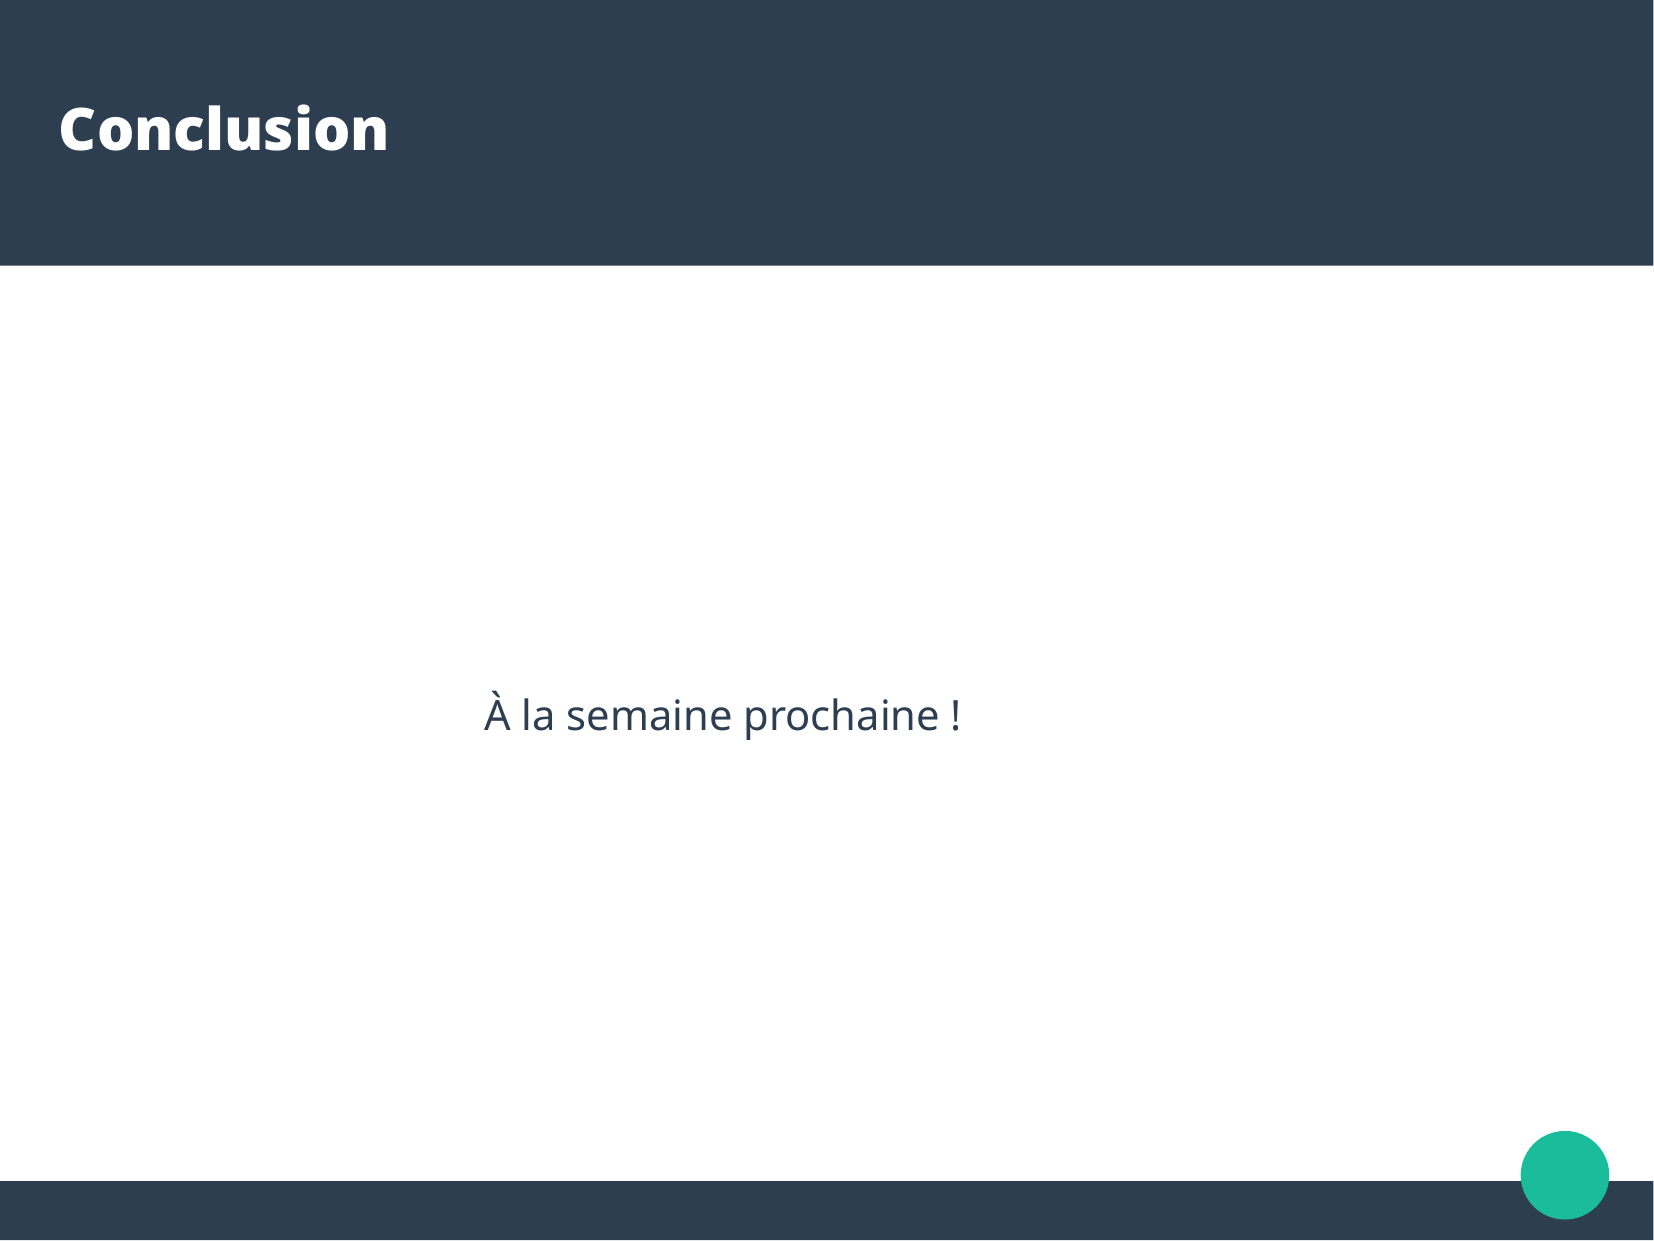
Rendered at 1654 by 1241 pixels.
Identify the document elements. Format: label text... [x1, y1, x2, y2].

title Conclusion [59, 49, 1595, 207]
list À la semaine prochaine ! [59, 324, 1595, 1152]
